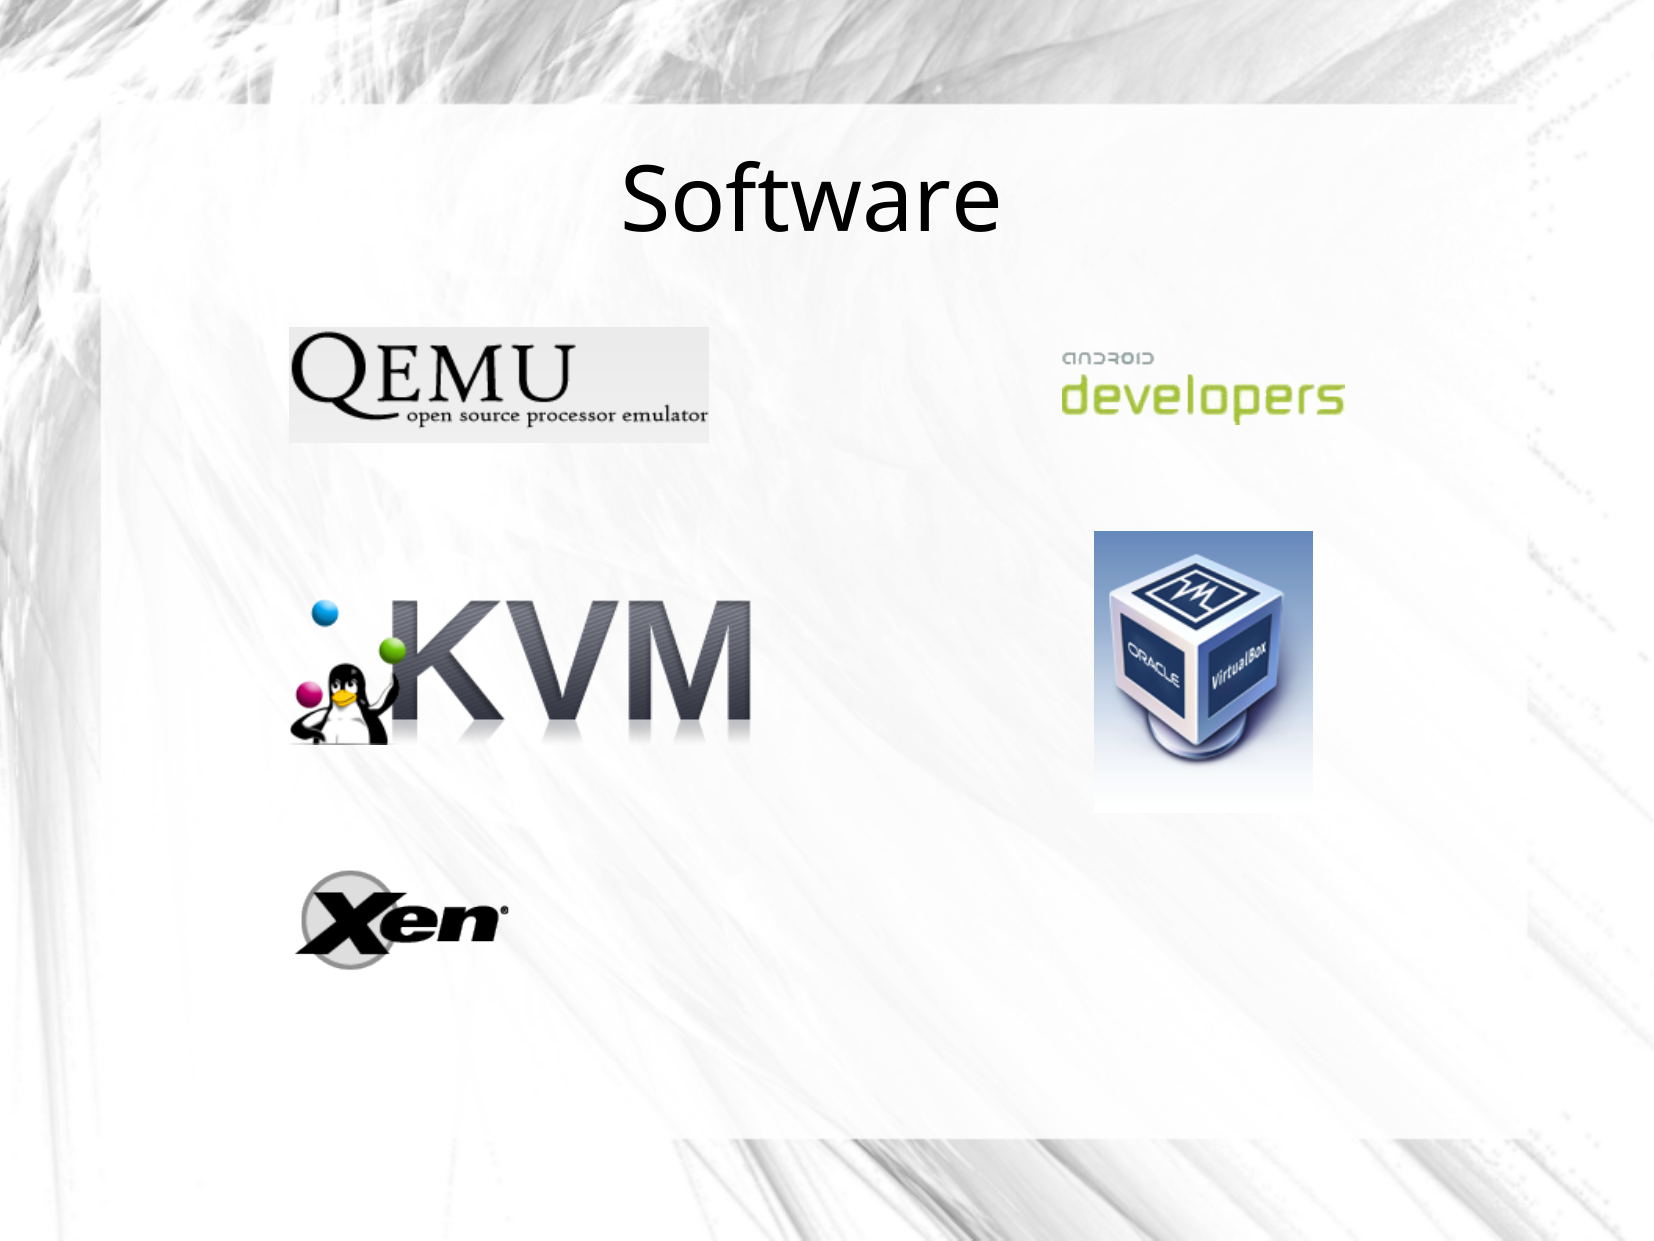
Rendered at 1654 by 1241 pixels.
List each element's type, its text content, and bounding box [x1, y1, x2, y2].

title Software [118, 112, 1506, 281]
picture [0, 0, 1654, 1241]
